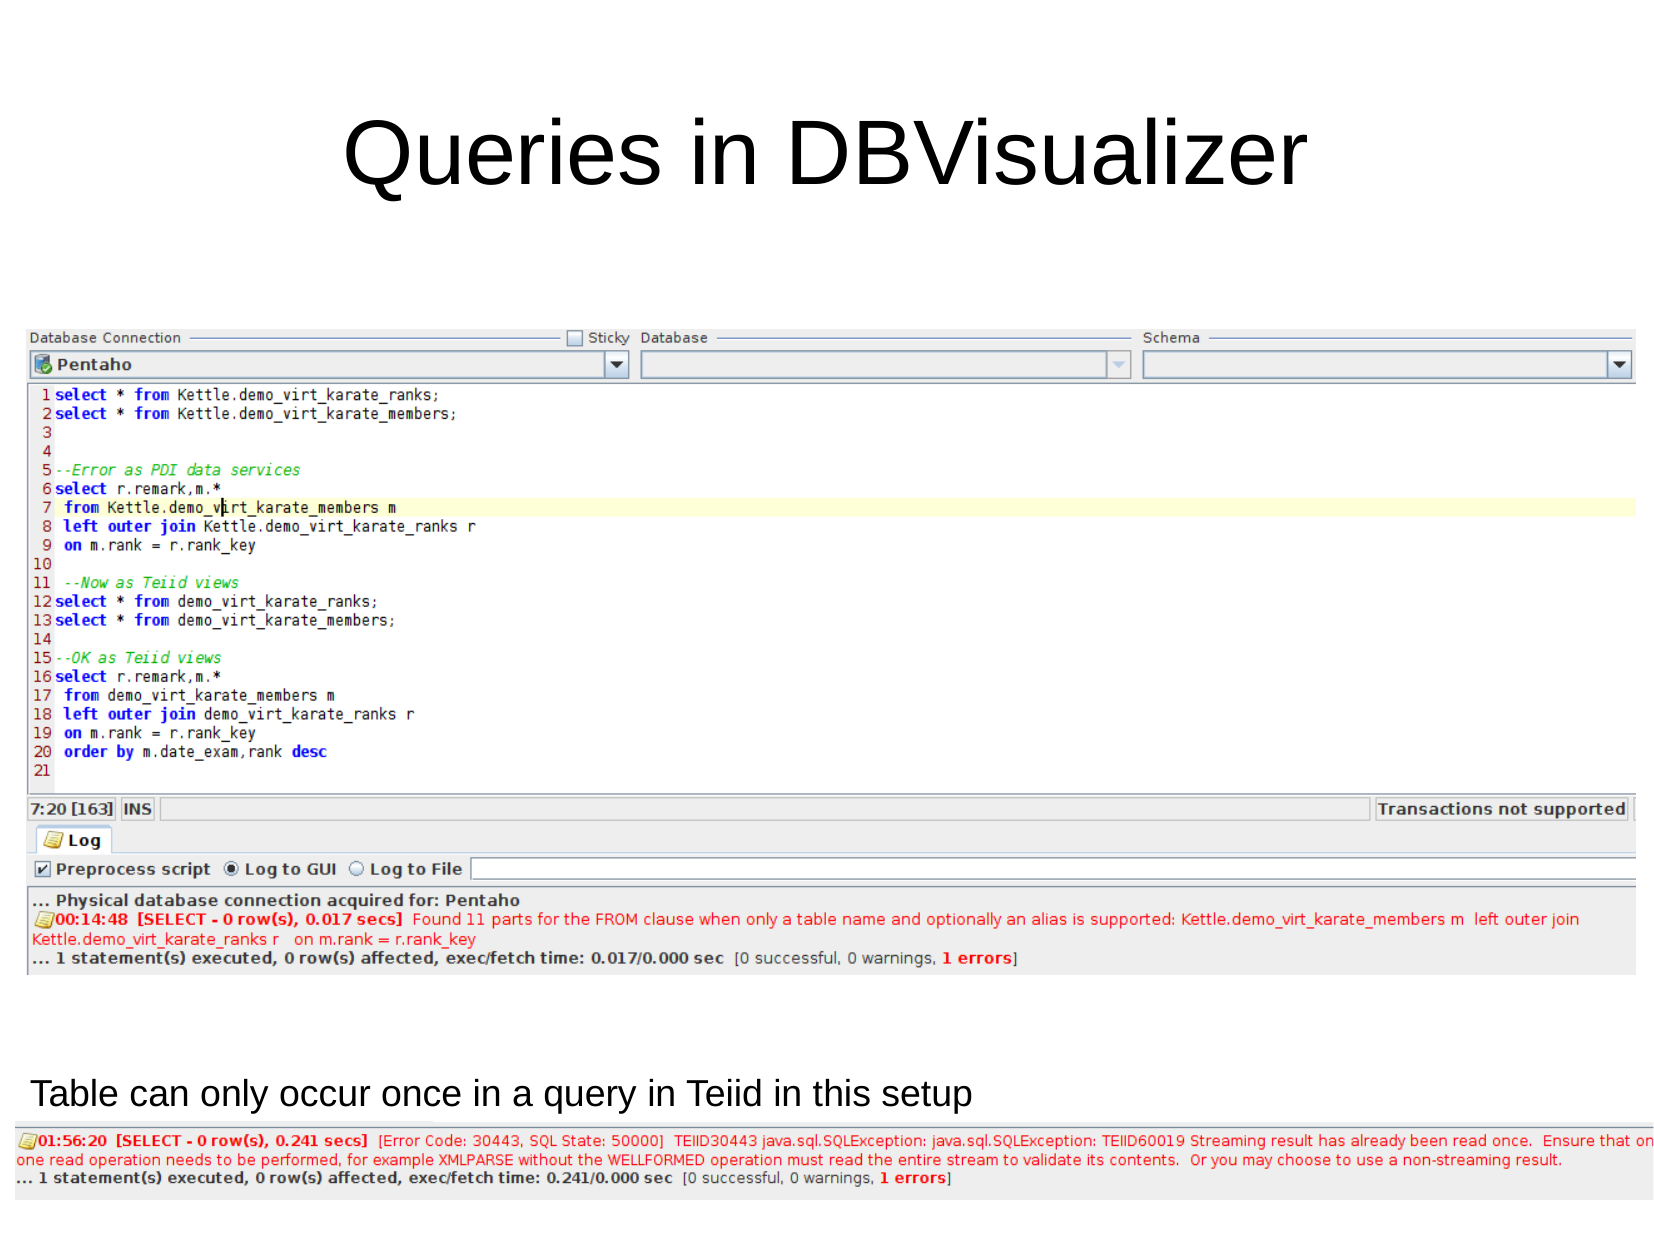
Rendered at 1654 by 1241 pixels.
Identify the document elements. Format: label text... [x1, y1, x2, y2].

text_box Table can only occur once in a query in Teiid in this setup [15, 1065, 989, 1122]
picture [26, 329, 1636, 976]
title Queries in DBVisualizer [82, 49, 1571, 257]
picture [15, 1121, 1654, 1201]
